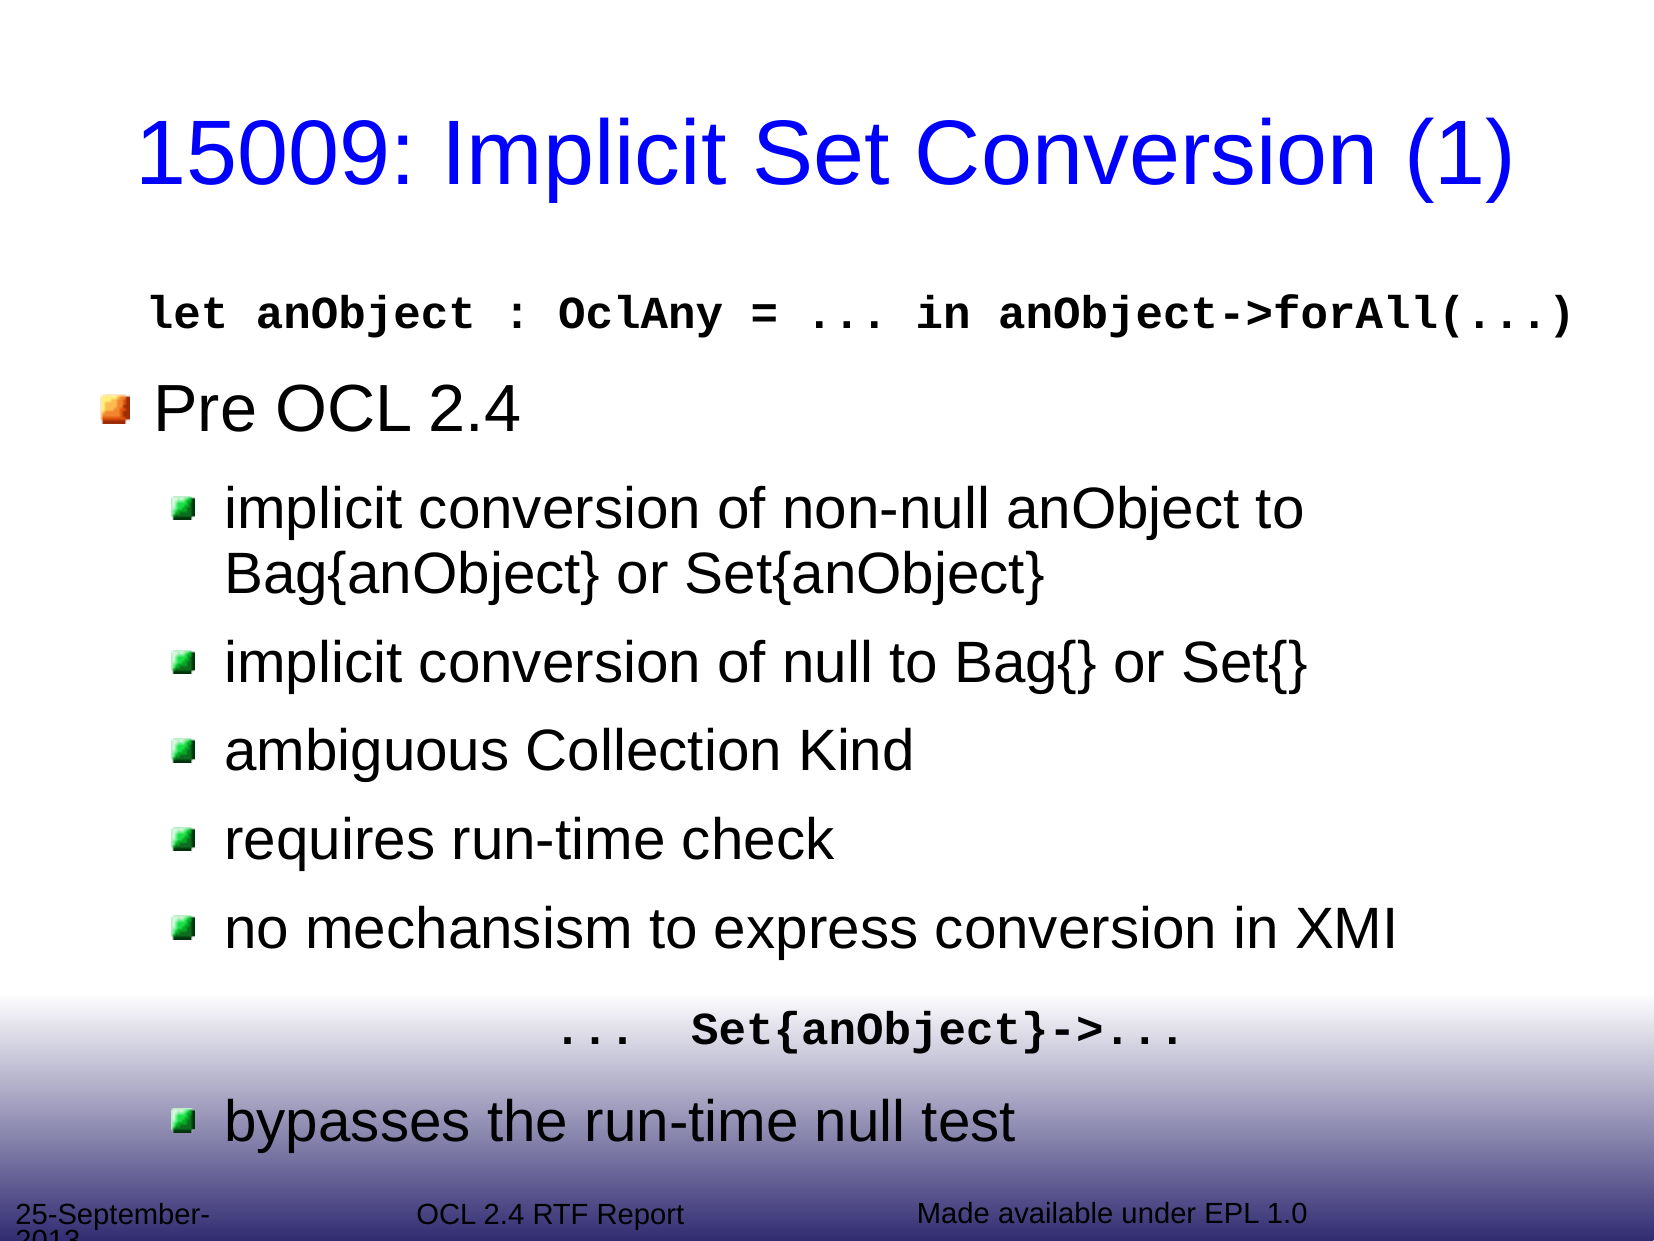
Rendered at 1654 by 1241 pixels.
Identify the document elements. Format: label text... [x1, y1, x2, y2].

list let anObject : OclAny = ... in anObject->forAll(...) Pre OCL 2.4 implicit conversion of non-null anObject to Bag{anObject} or Set{anObject} implicit conversion of null to Bag{} or Set{} ambiguous Collection Kind requires run-time check no mechansism to express conversion in XMI ... Set{anObject}->... bypasses the run-time null test [82, 290, 1639, 1152]
title 15009: Implicit Set Conversion (1) [82, 49, 1571, 257]
